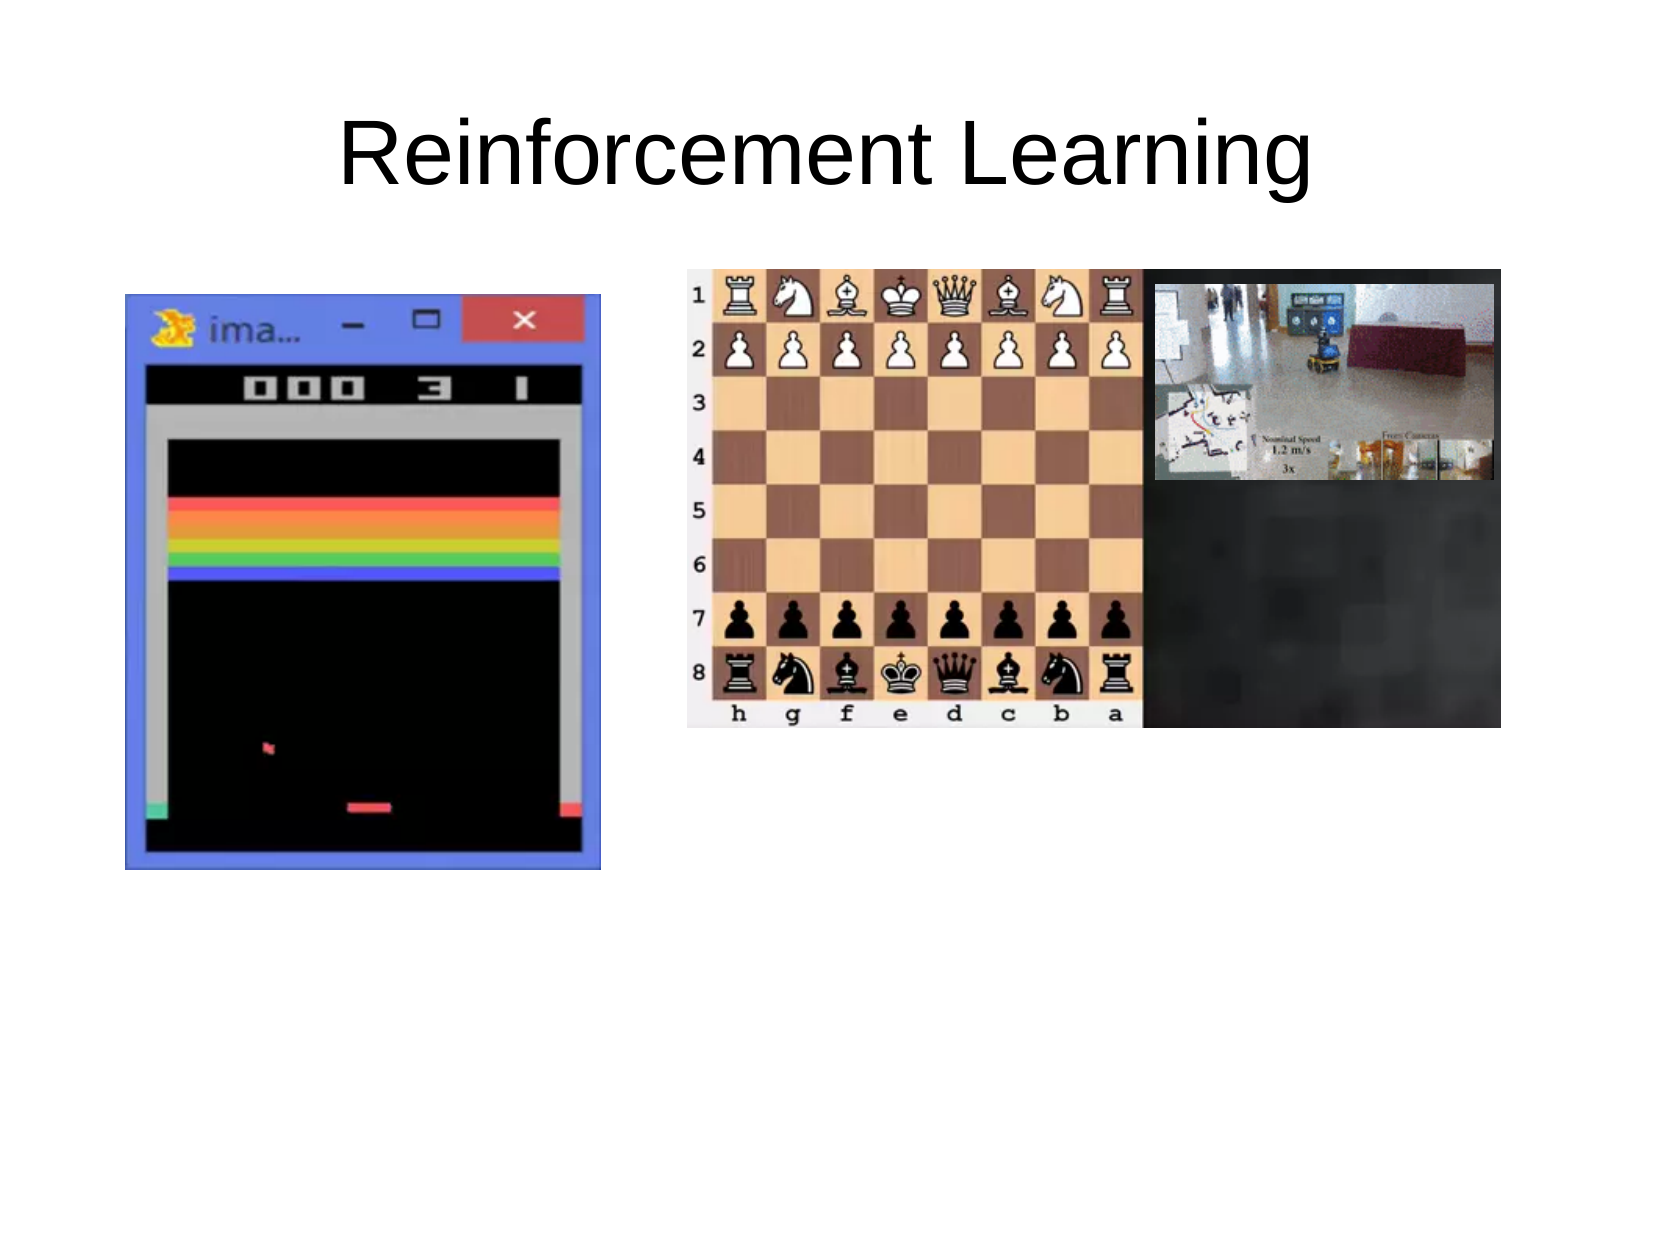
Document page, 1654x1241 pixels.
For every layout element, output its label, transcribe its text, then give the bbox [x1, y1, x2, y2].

picture [125, 294, 601, 871]
title Reinforcement Learning [82, 49, 1571, 257]
picture [687, 269, 1501, 728]
